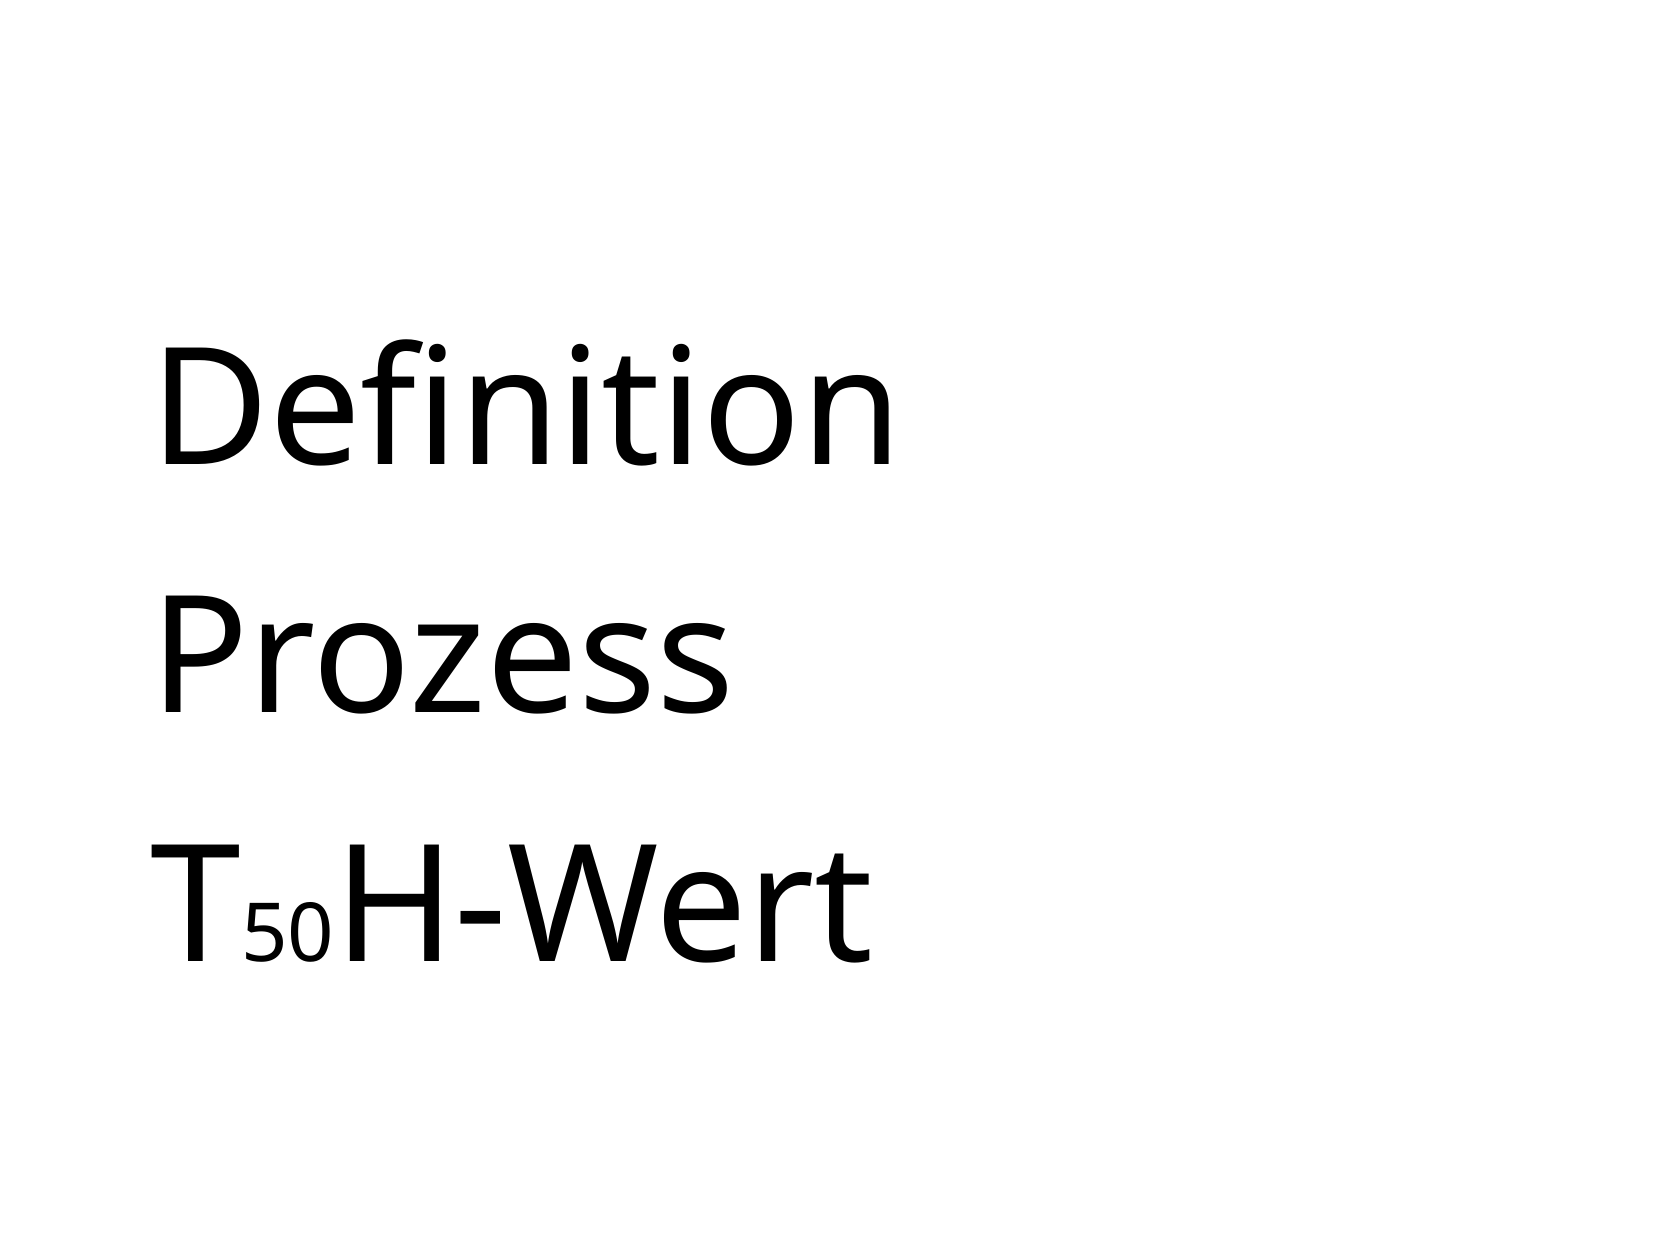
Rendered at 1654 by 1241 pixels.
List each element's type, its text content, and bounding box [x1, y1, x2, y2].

list Definition Prozess T50H-Wert [82, 290, 1571, 1010]
